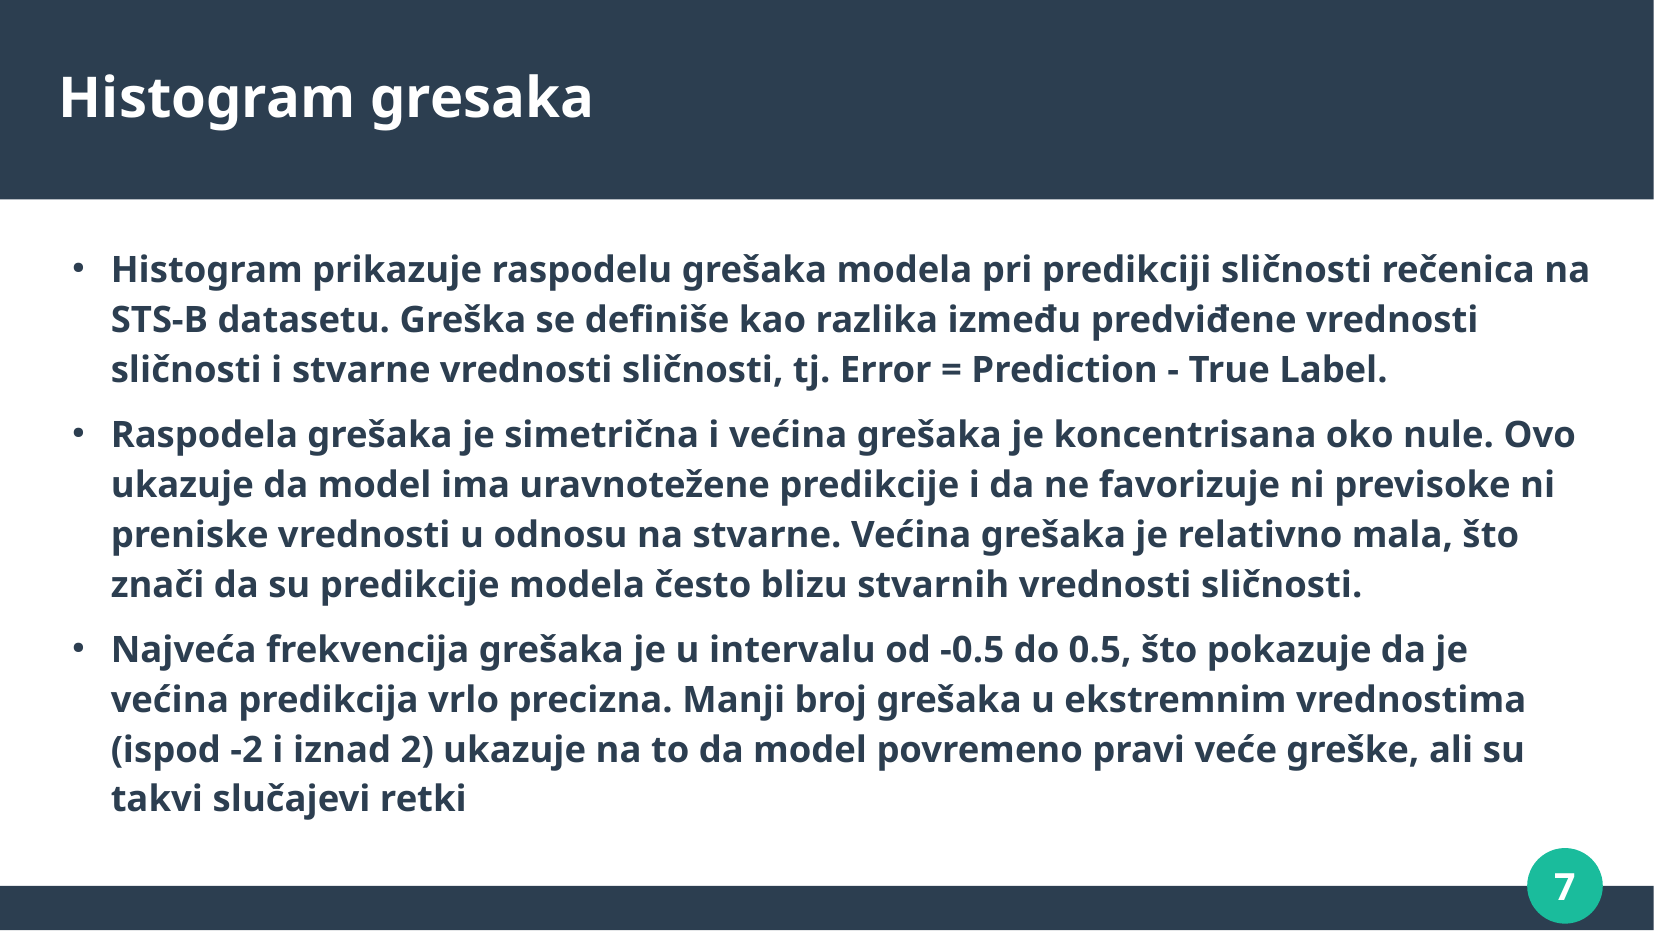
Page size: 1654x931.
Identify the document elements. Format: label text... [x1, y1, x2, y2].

list Histogram prikazuje raspodelu grešaka modela pri predikciji sličnosti rečenica na STS-B datasetu. Greška se definiše kao razlika između predviđene vrednosti sličnosti i stvarne vrednosti sličnosti, tj. Error = Prediction - True Label. Raspodela grešaka je simetrična i većina grešaka je koncentrisana oko nule. Ovo ukazuje da model ima uravnotežene predikcije i da ne favorizuje ni previsoke ni preniske vrednosti u odnosu na stvarne. Većina grešaka je relativno mala, što znači da su predikcije modela često blizu stvarnih vrednosti sličnosti. Najveća frekvencija grešaka je u intervalu od -0.5 do 0.5, što pokazuje da je većina predikcija vrlo precizna. Manji broj grešaka u ekstremnim vrednostima (ispod -2 i iznad 2) ukazuje na to da model povremeno pravi veće greške, ali su takvi slučajevi retki [59, 243, 1595, 864]
title Histogram gresaka [59, 37, 1595, 155]
